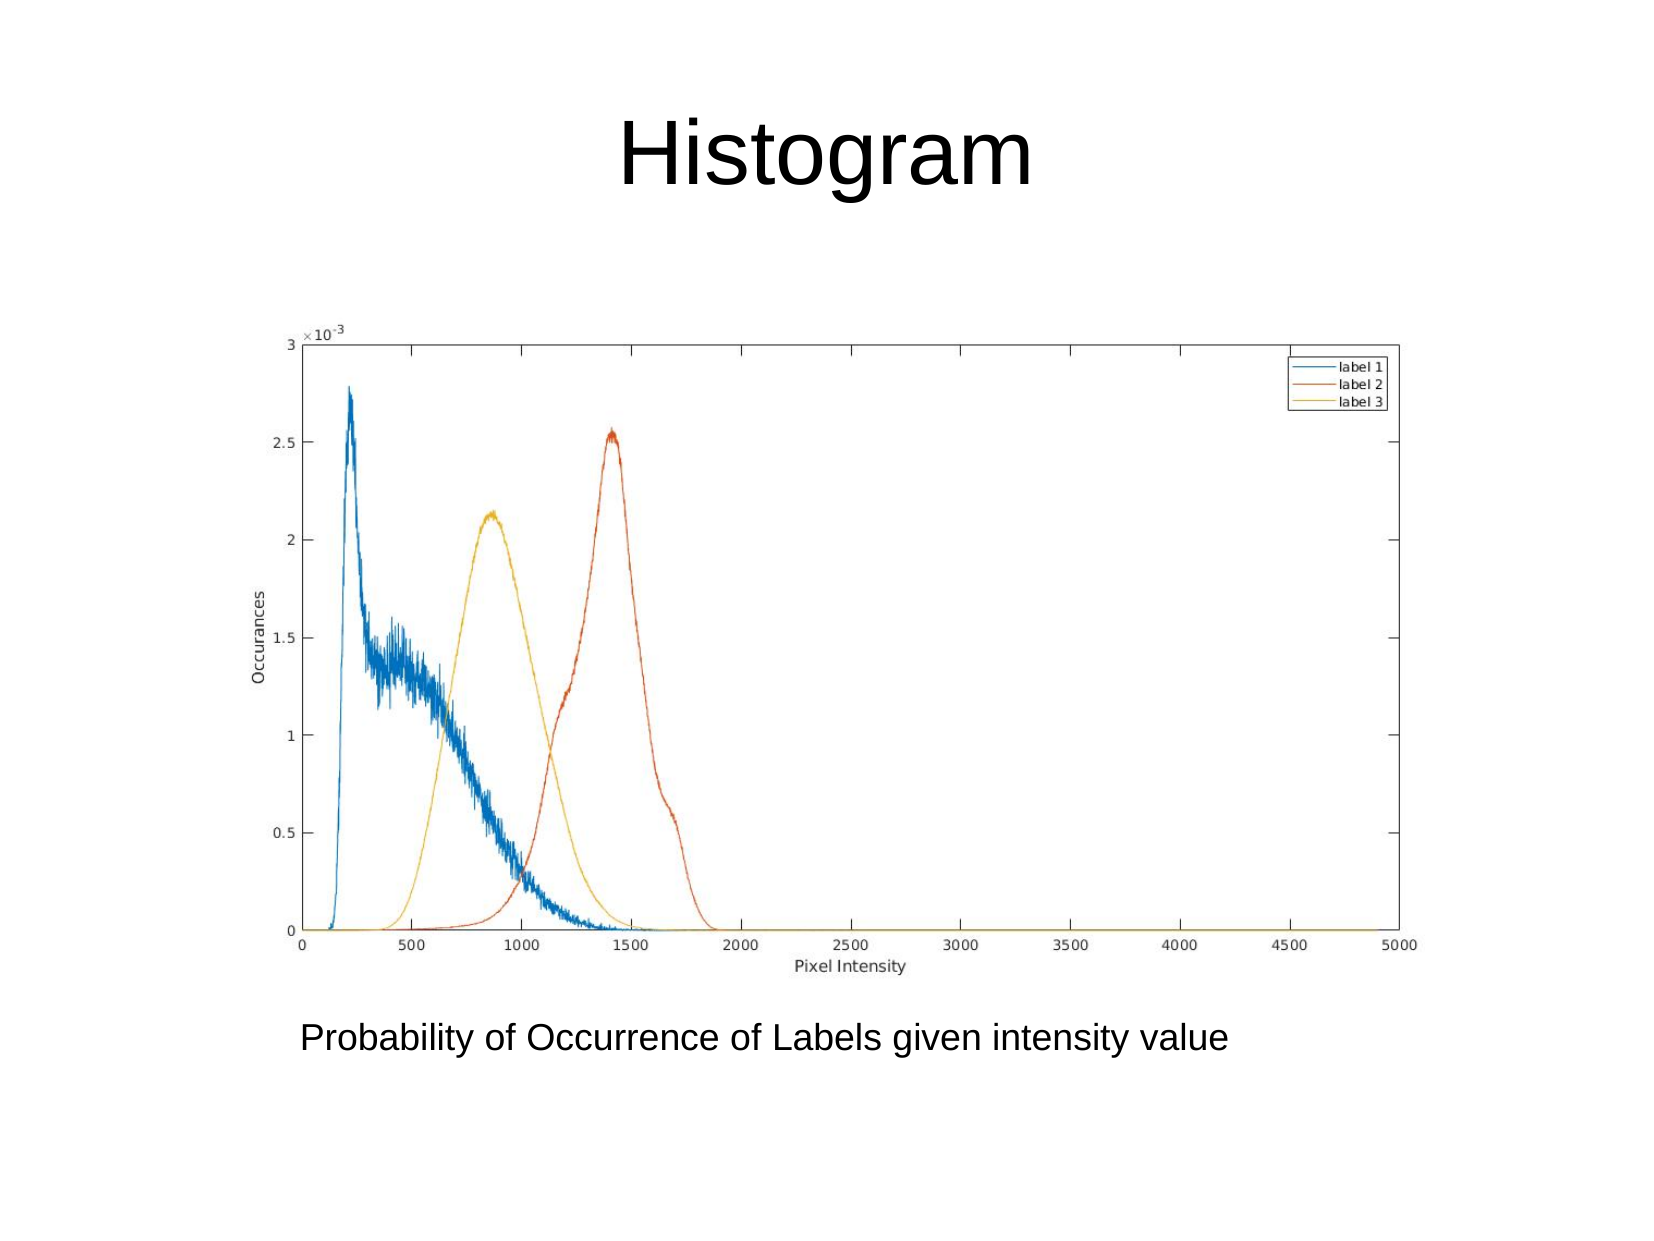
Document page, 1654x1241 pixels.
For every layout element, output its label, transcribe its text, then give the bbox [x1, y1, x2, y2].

text_box Probability of Occurrence of Labels given intensity value [285, 1009, 1411, 1067]
title Histogram [82, 49, 1571, 257]
picture [118, 290, 1535, 1010]
